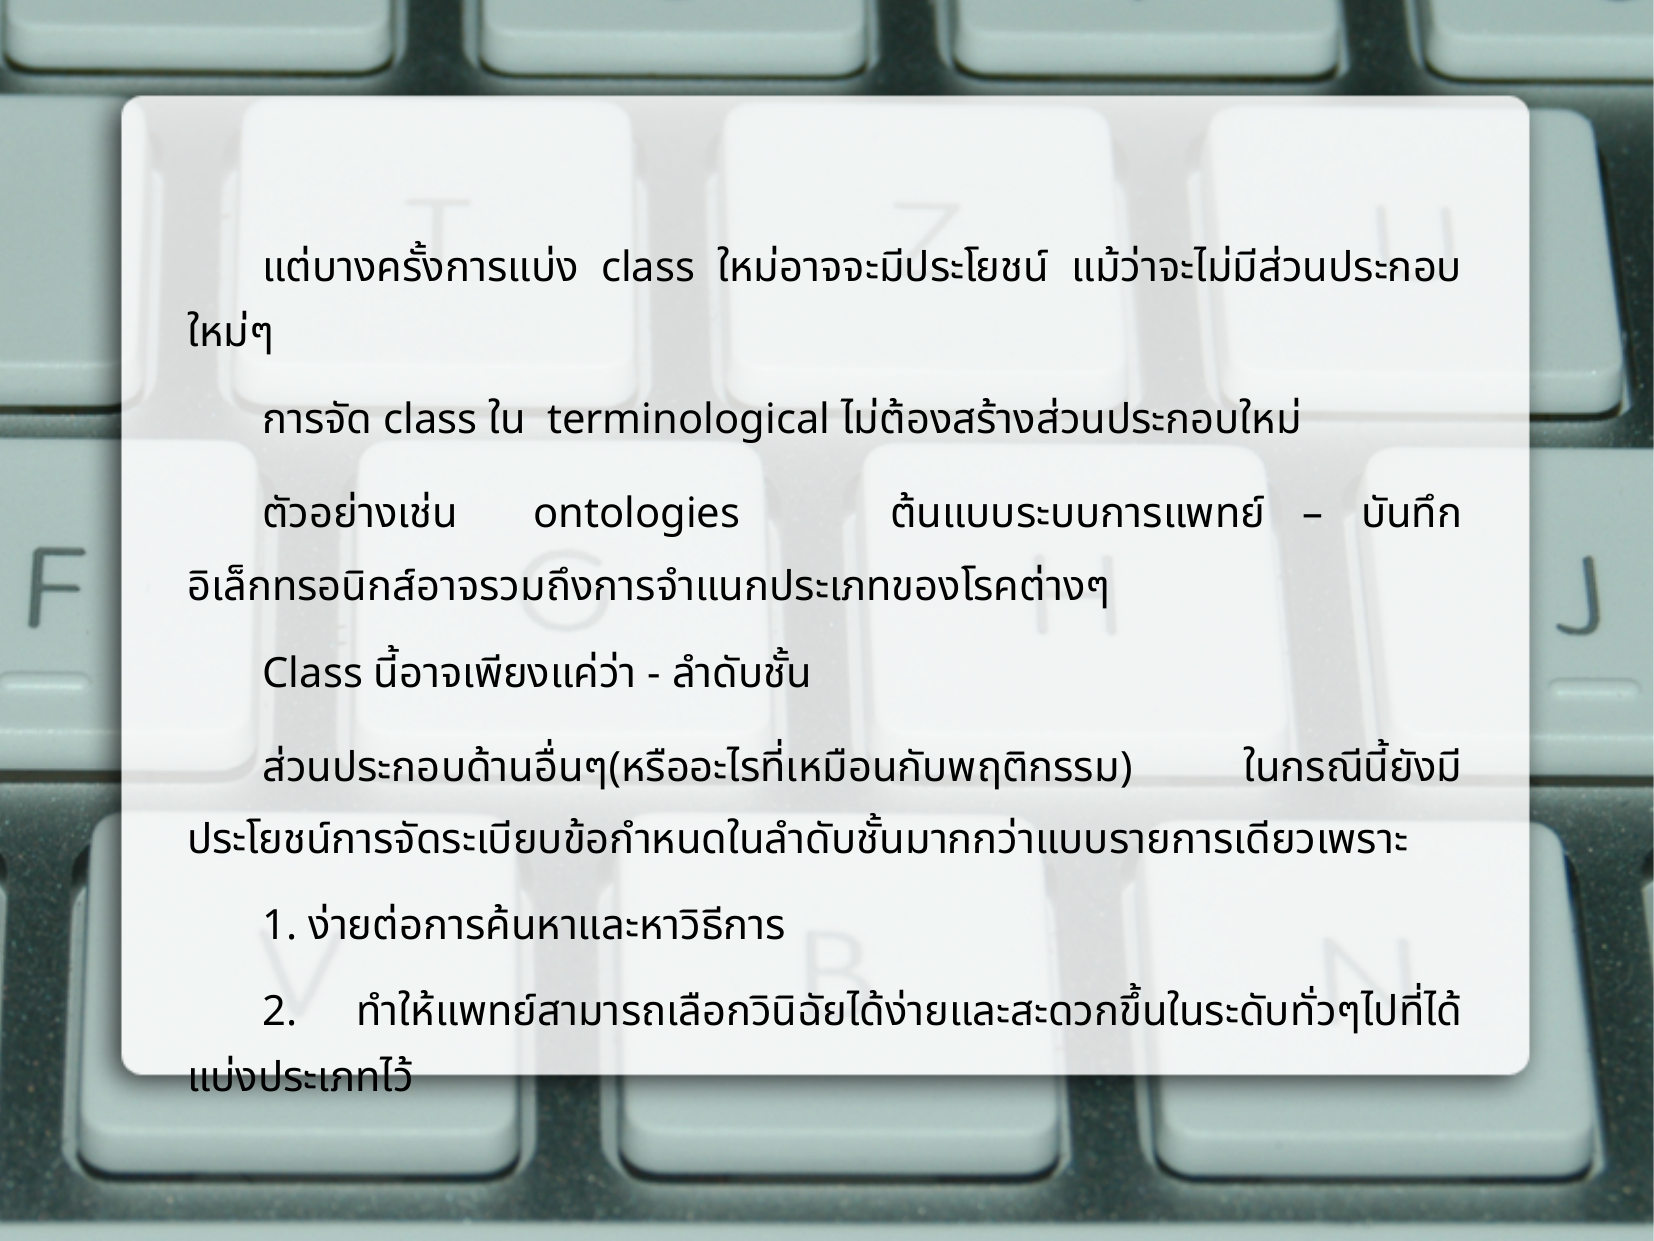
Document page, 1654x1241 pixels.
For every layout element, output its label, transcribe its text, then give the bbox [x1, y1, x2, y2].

subtitle แต่บางครั้งการแบ่ง class ใหม่อาจจะมีประโยชน์ แม้ว่าจะไม่มีส่วนประกอบใหม่ๆ การจัด class ใน terminological ไม่ต้องสร้างส่วนประกอบใหม่ ตัวอย่างเช่น ontologies ต้นแบบระบบการแพทย์ – บันทึกอิเล็กทรอนิกส์อาจรวมถึงการจำแนกประเภทของโรคต่างๆ Class นี้อาจเพียงแค่ว่า - ลำดับชั้น ส่วนประกอบด้านอื่นๆ(หรืออะไรที่เหมือนกับพฤติกรรม) ในกรณีนี้ยังมีประโยชน์การจัดระเบียบข้อกำหนดในลำดับชั้นมากกว่าแบบรายการเดียวเพราะ 1. ง่ายต่อการค้นหาและหาวิธีการ 2. ทำให้แพทย์สามารถเลือกวินิฉัยได้ง่ายและสะดวกขึ้นในระดับทั่วๆไปที่ได้แบ่งประเภทไว้ [187, 307, 1463, 1025]
picture [0, 0, 1654, 1241]
